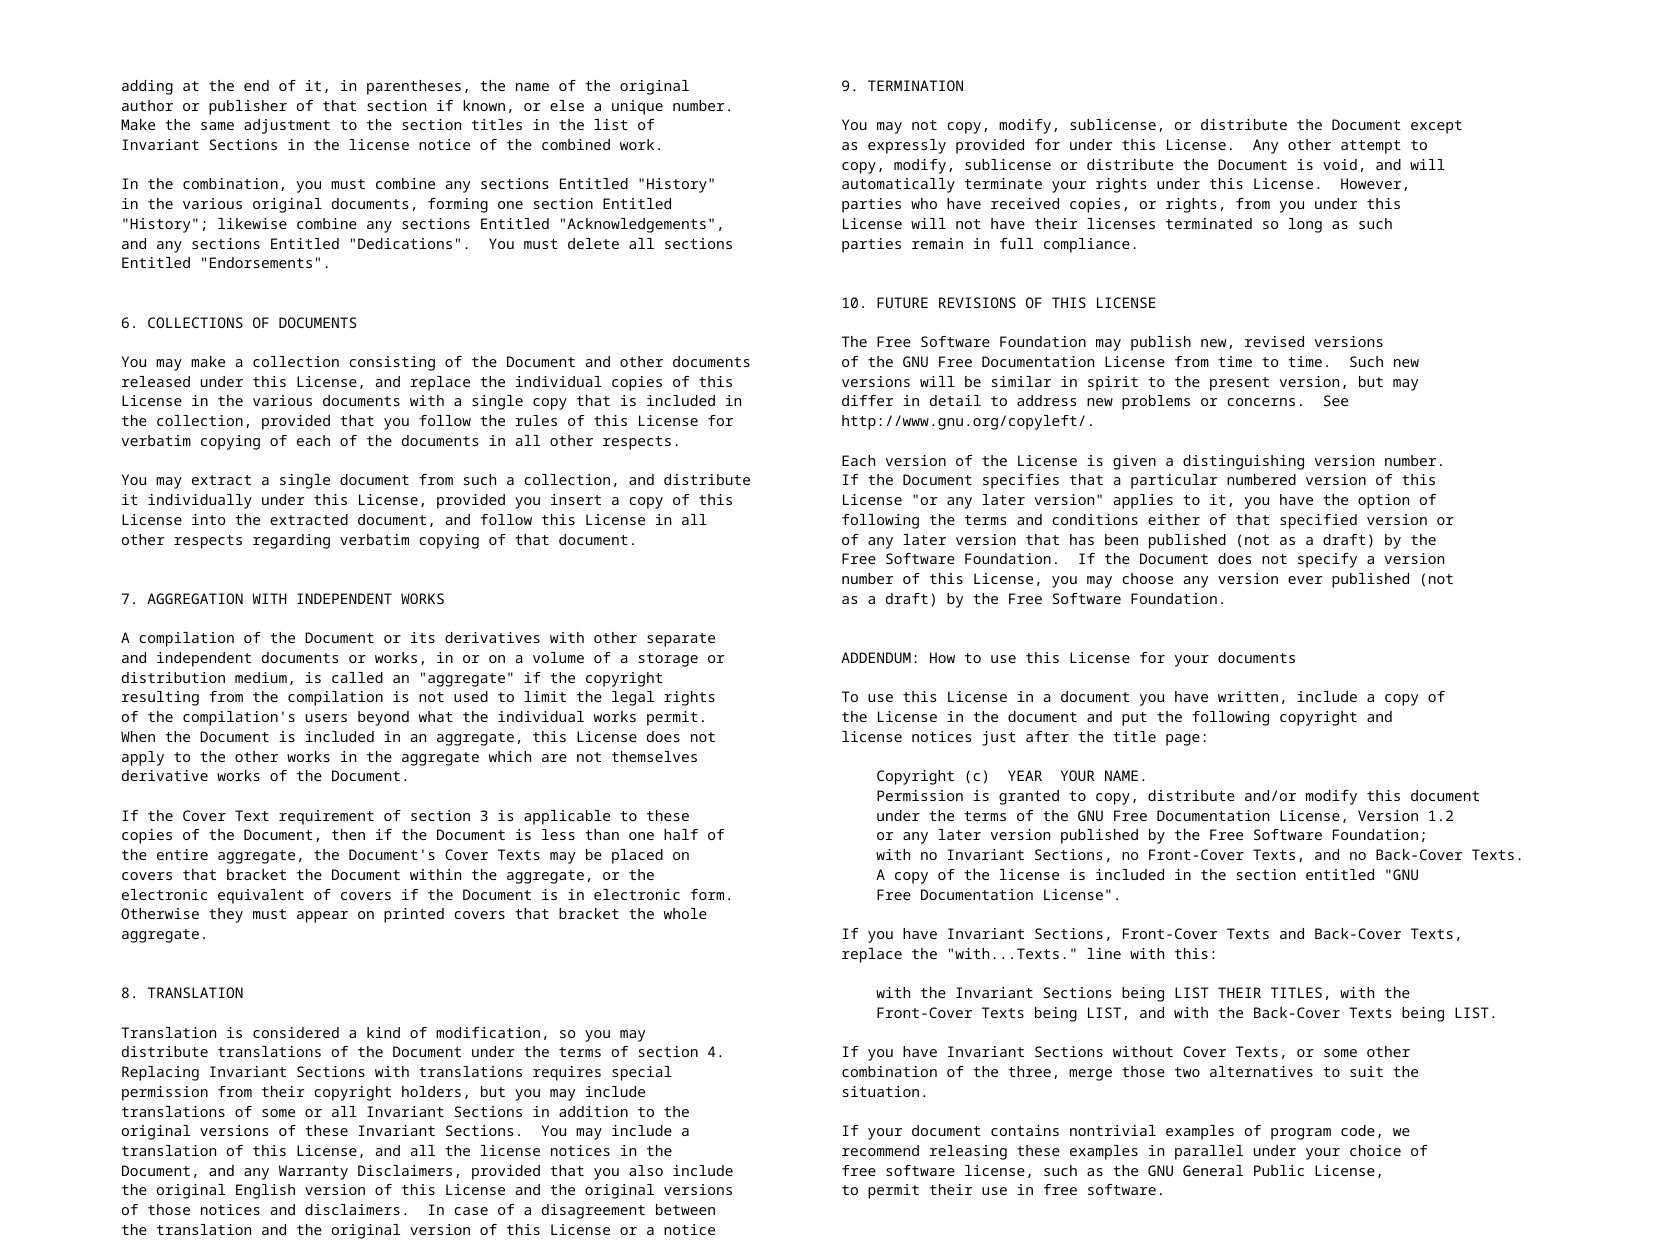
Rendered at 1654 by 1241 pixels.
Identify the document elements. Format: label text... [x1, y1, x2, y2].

text_box adding at the end of it, in parentheses, the name of the original author or publisher of that section if known, or else a unique number. Make the same adjustment to the section titles in the list of Invariant Sections in the license notice of the combined work. In the combination, you must combine any sections Entitled "History" in the various original documents, forming one section Entitled "History"; likewise combine any sections Entitled "Acknowledgements", and any sections Entitled "Dedications". You must delete all sections Entitled "Endorsements". 6. COLLECTIONS OF DOCUMENTS You may make a collection consisting of the Document and other documents released under this License, and replace the individual copies of this License in the various documents with a single copy that is included in the collection, provided that you follow the rules of this License for verbatim copying of each of the documents in all other respects. You may extract a single document from such a collection, and distribute it individually under this License, provided you insert a copy of this License into the extracted document, and follow this License in all other respects regarding verbatim copying of that document. 7. AGGREGATION WITH INDEPENDENT WORKS A compilation of the Document or its derivatives with other separate and independent documents or works, in or on a volume of a storage or distribution medium, is called an "aggregate" if the copyright resulting from the compilation is not used to limit the legal rights of the compilation's users beyond what the individual works permit. When the Document is included in an aggregate, this License does not apply to the other works in the aggregate which are not themselves derivative works of the Document. If the Cover Text requirement of section 3 is applicable to these copies of the Document, then if the Document is less than one half of the entire aggregate, the Document's Cover Texts may be placed on covers that bracket the Document within the aggregate, or the electronic equivalent of covers if the Document is in electronic form. Otherwise they must appear on printed covers that bracket the whole aggregate. 8. TRANSLATION Translation is considered a kind of modification, so you may distribute translations of the Document under the terms of section 4. Replacing Invariant Sections with translations requires special permission from their copyright holders, but you may include translations of some or all Invariant Sections in addition to the original versions of these Invariant Sections. You may include a translation of this License, and all the license notices in the Document, and any Warranty Disclaimers, provided that you also include the original English version of this License and the original versions of those notices and disclaimers. In case of a disagreement between the translation and the original version of this License or a notice or disclaimer, the original version will prevail. If a section in the Document is Entitled "Acknowledgements", "Dedications", or "History", the requirement (section 4) to Preserve its Title (section 1) will typically require changing the actual title. [106, 68, 826, 1172]
text_box 9. TERMINATION You may not copy, modify, sublicense, or distribute the Document except as expressly provided for under this License. Any other attempt to copy, modify, sublicense or distribute the Document is void, and will automatically terminate your rights under this License. However, parties who have received copies, or rights, from you under this License will not have their licenses terminated so long as such parties remain in full compliance. 10. FUTURE REVISIONS OF THIS LICENSE The Free Software Foundation may publish new, revised versions of the GNU Free Documentation License from time to time. Such new versions will be similar in spirit to the present version, but may differ in detail to address new problems or concerns. See http://www.gnu.org/copyleft/. Each version of the License is given a distinguishing version number. If the Document specifies that a particular numbered version of this License "or any later version" applies to it, you have the option of following the terms and conditions either of that specified version or of any later version that has been published (not as a draft) by the Free Software Foundation. If the Document does not specify a version number of this License, you may choose any version ever published (not as a draft) by the Free Software Foundation. ADDENDUM: How to use this License for your documents To use this License in a document you have written, include a copy of the License in the document and put the following copyright and license notices just after the title page: Copyright (c) YEAR YOUR NAME. Permission is granted to copy, distribute and/or modify this document under the terms of the GNU Free Documentation License, Version 1.2 or any later version published by the Free Software Foundation; with no Invariant Sections, no Front-Cover Texts, and no Back-Cover Texts. A copy of the license is included in the section entitled "GNU Free Documentation License". If you have Invariant Sections, Front-Cover Texts and Back-Cover Texts, replace the "with...Texts." line with this: with the Invariant Sections being LIST THEIR TITLES, with the Front-Cover Texts being LIST, and with the Back-Cover Texts being LIST. If you have Invariant Sections without Cover Texts, or some other combination of the three, merge those two alternatives to suit the situation. If your document contains nontrivial examples of program code, we recommend releasing these examples in parallel under your choice of free software license, such as the GNU General Public License, to permit their use in free software. [826, 68, 1548, 1172]
